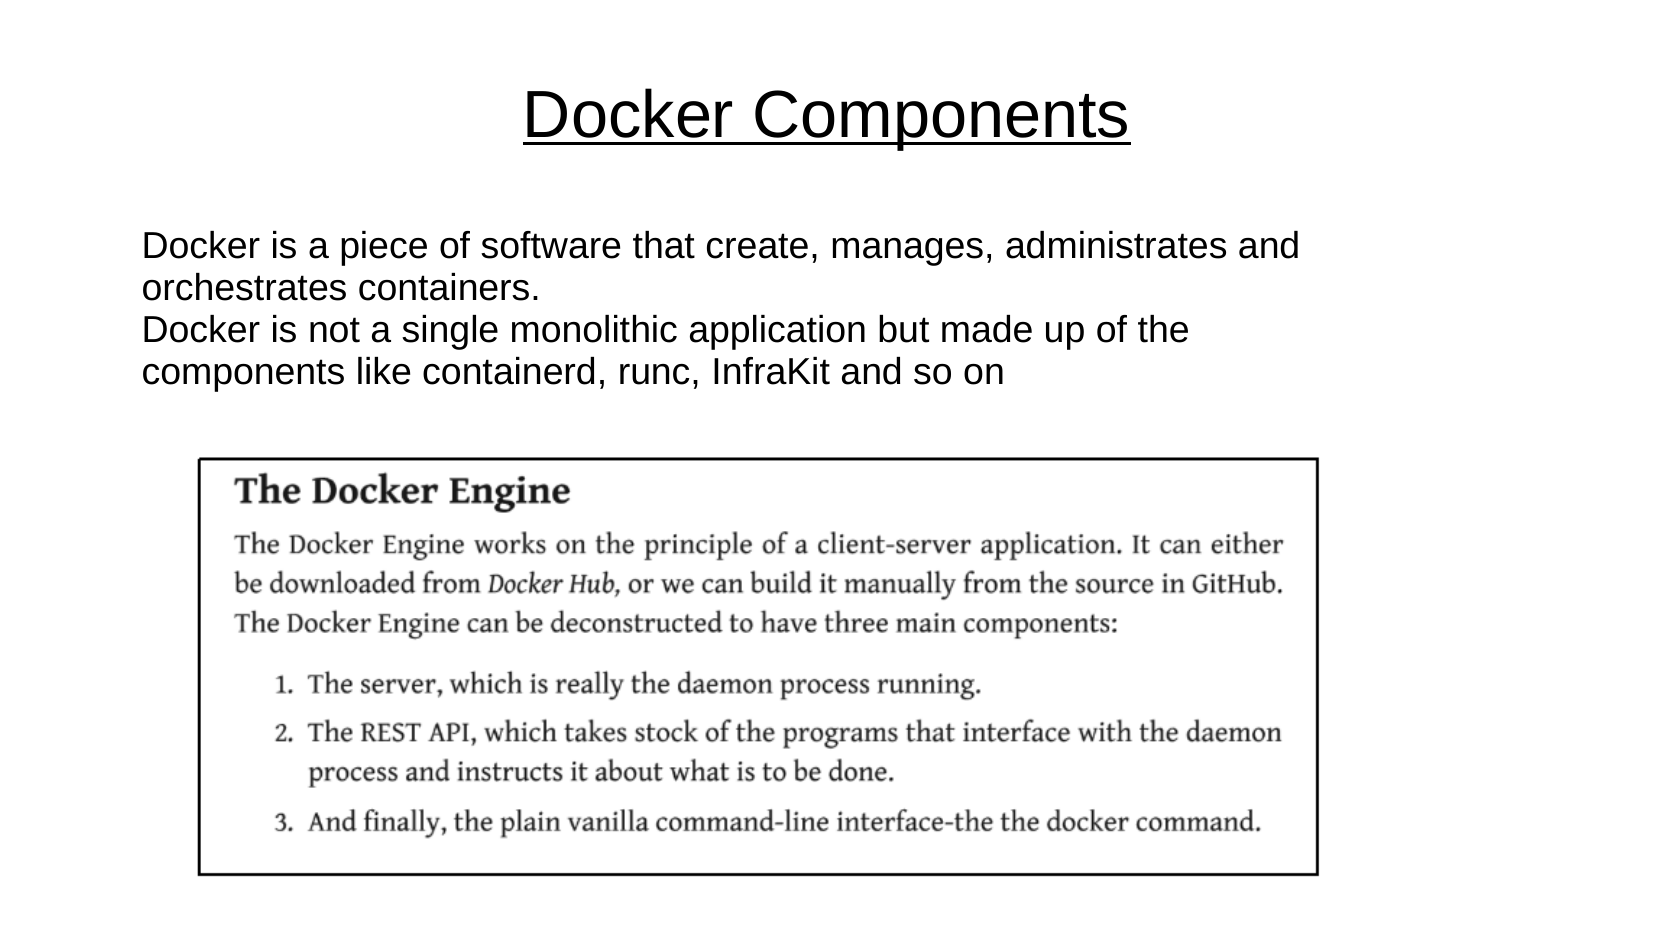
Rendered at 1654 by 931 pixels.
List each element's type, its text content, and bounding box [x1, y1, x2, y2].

picture [172, 436, 1335, 882]
title Docker Components [82, 37, 1571, 193]
subtitle Docker is a piece of software that create, manages, administrates and orchestrates containers. Docker is not a single monolithic application but made up of the components like containerd, runc, InfraKit and so on [106, 224, 1382, 468]
